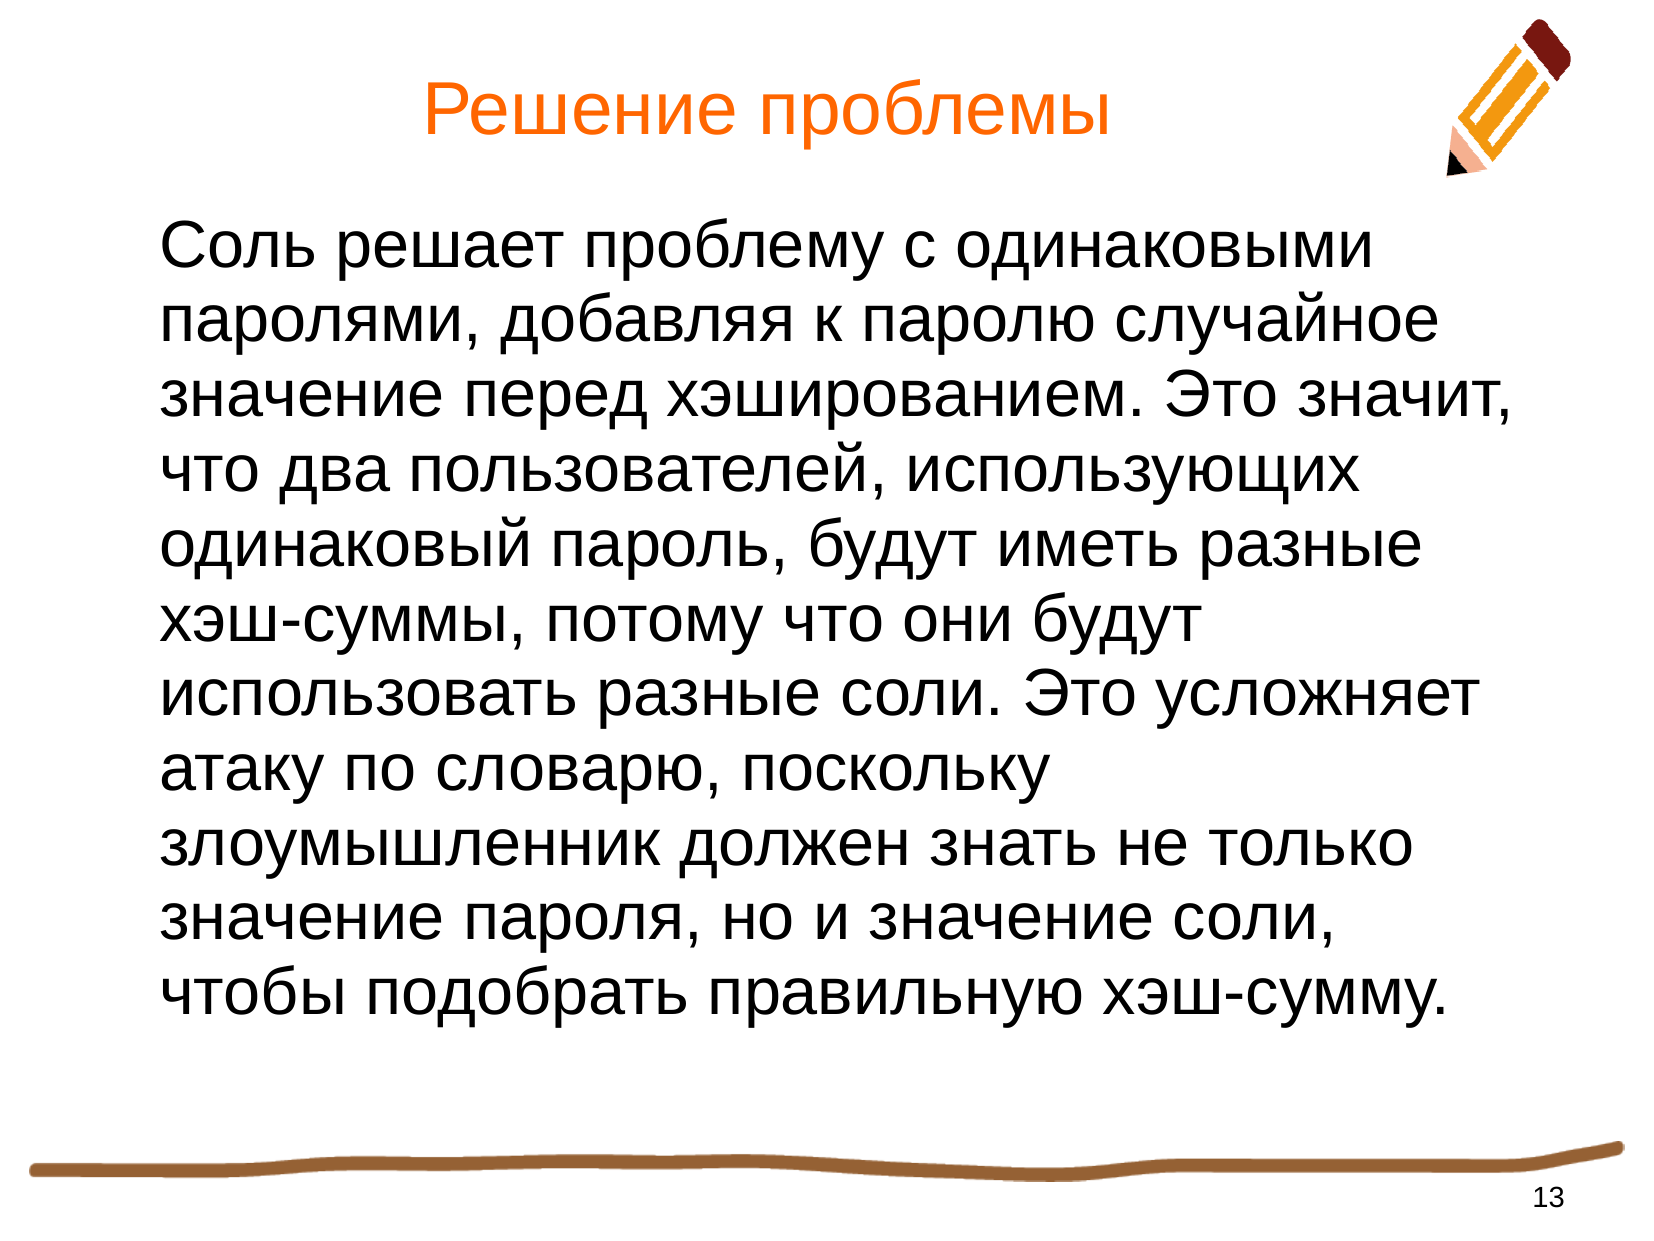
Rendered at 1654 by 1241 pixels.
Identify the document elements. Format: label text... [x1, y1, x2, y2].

picture [1446, 19, 1571, 178]
picture [29, 1141, 1625, 1182]
title Решение проблемы [88, 39, 1447, 178]
list Соль решает проблему с одинаковыми паролями, добавляя к паролю случайное значение перед хэшированием. Это значит, что два пользователей, использующих одинаковый пароль, будут иметь разные хэш-суммы, потому что они будут использовать разные соли. Это усложняет атаку по словарю, поскольку злоумышленник должен знать не только значение пароля, но и значение соли, чтобы подобрать правильную хэш-сумму. [88, 206, 1536, 1073]
